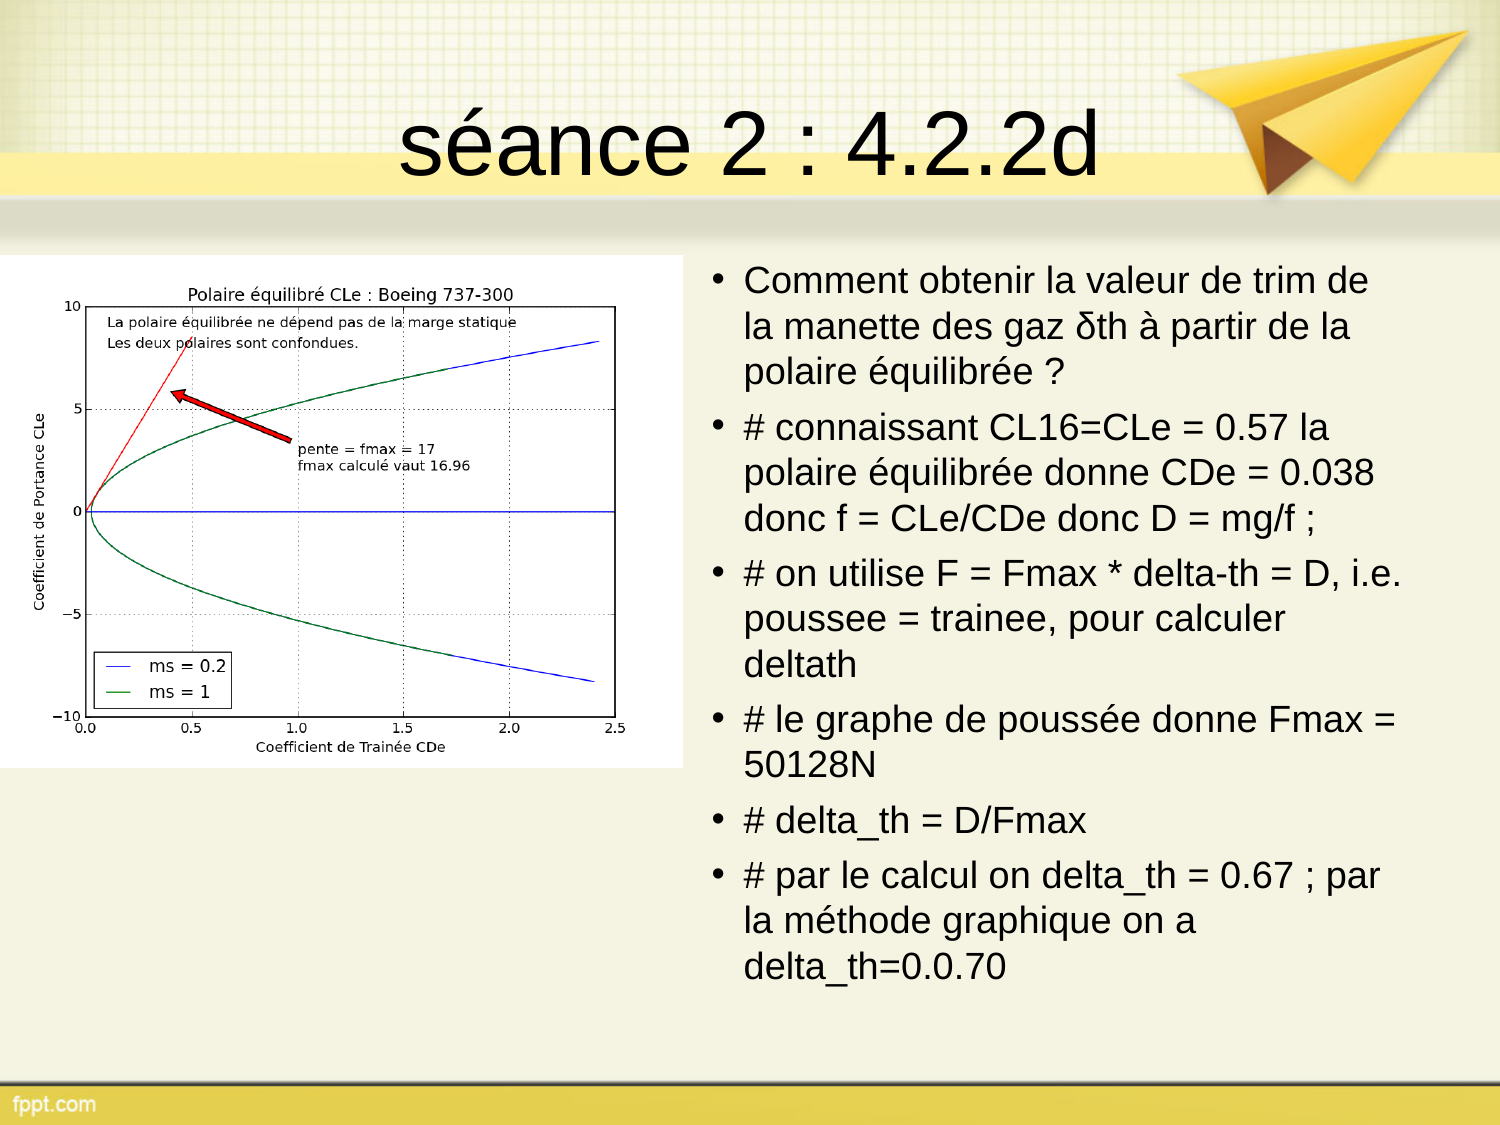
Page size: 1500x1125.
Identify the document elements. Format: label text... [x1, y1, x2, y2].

list Comment obtenir la valeur de trim de la manette des gaz δth à partir de la polaire équilibrée ? # connaissant CL16=CLe = 0.57 la polaire équilibrée donne CDe = 0.038 donc f = CLe/CDe donc D = mg/f ; # on utilise F = Fmax * delta-th = D, i.e. poussee = trainee, pour calculer deltath # le graphe de poussée donne Fmax = 50128N # delta_th = D/Fmax # par le calcul on delta_th = 0.67 ; par la méthode graphique on a delta_th=0.0.70 [696, 248, 1426, 1005]
picture [0, 0, 1500, 1125]
title séance 2 : 4.2.2d [75, 45, 1426, 233]
